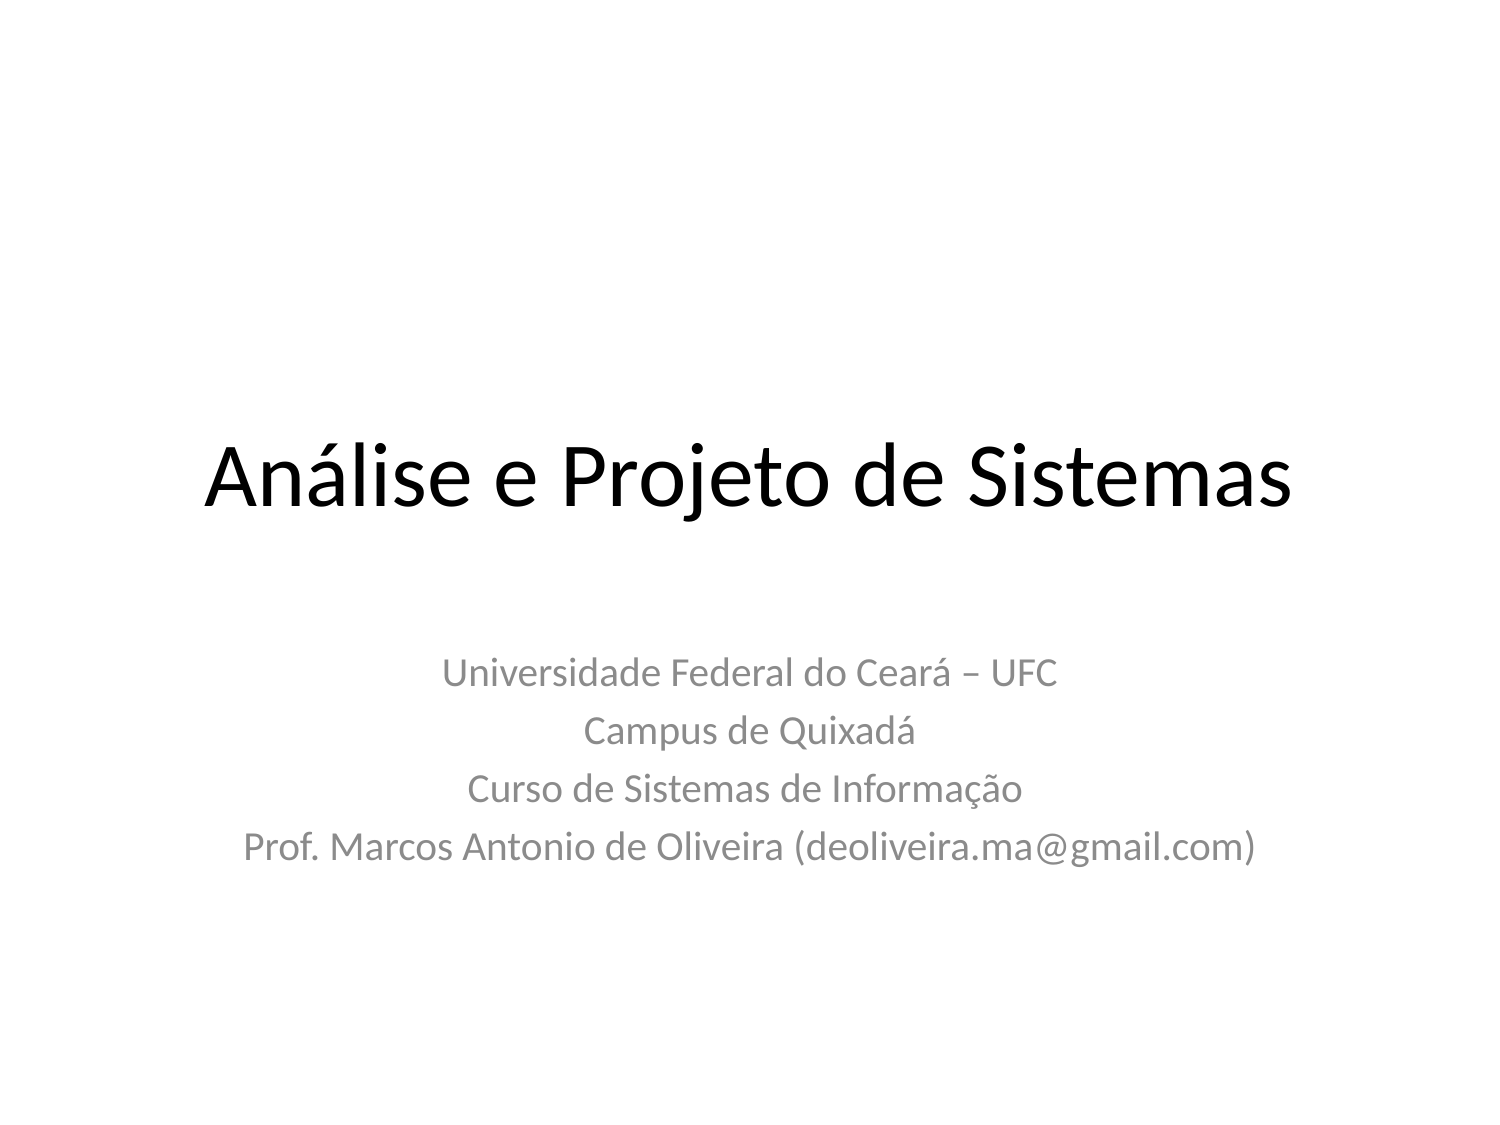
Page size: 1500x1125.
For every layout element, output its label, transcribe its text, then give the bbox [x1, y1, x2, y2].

title Análise e Projeto de Sistemas [112, 349, 1388, 591]
subtitle Universidade Federal do Ceará – UFC Campus de Quixadá Curso de Sistemas de Informação Prof. Marcos Antonio de Oliveira (deoliveira.ma@gmail.com) [225, 637, 1275, 925]
